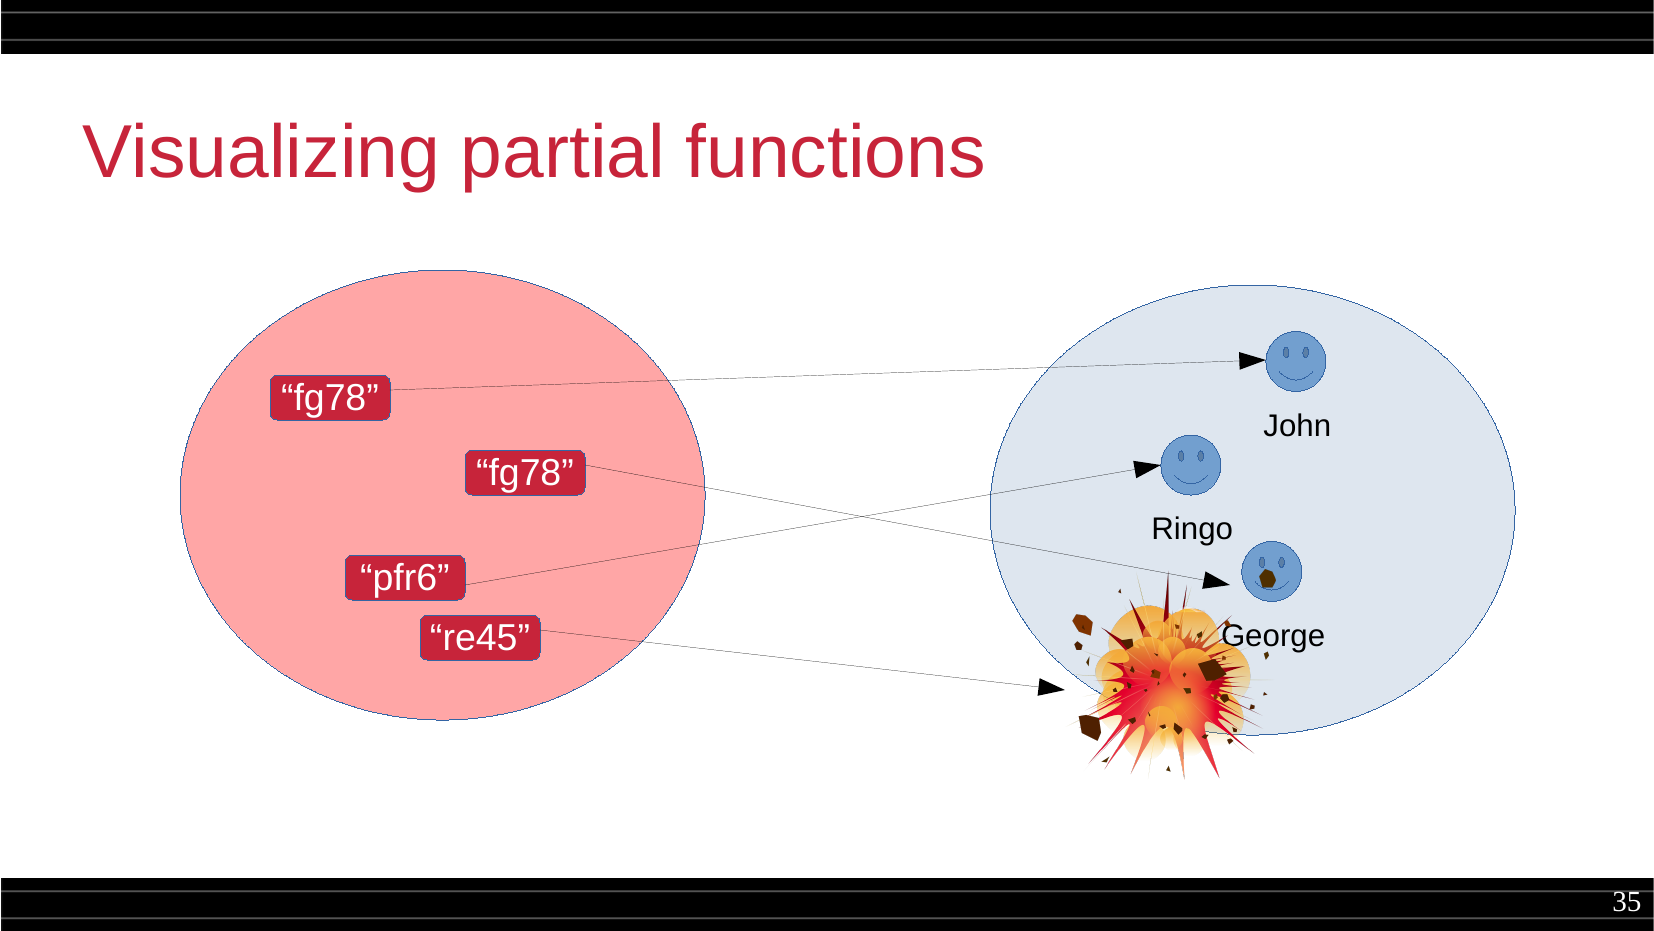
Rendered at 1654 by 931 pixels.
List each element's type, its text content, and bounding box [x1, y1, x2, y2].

text_box [992, 542, 1138, 668]
text_box George [1276, 610, 1341, 661]
text_box Ringo [1125, 504, 1261, 554]
text_box [990, 285, 1516, 735]
text_box “re45” [420, 615, 541, 661]
text_box “pfr6” [345, 555, 466, 601]
text_box John [1230, 400, 1366, 451]
text_box “fg78” [465, 450, 586, 496]
picture [1, 0, 1654, 54]
text_box “fg78” [270, 375, 391, 421]
picture [1065, 569, 1276, 781]
picture [1, 878, 1654, 931]
title Visualizing partial functions [82, 92, 1571, 211]
text_box [180, 270, 706, 721]
